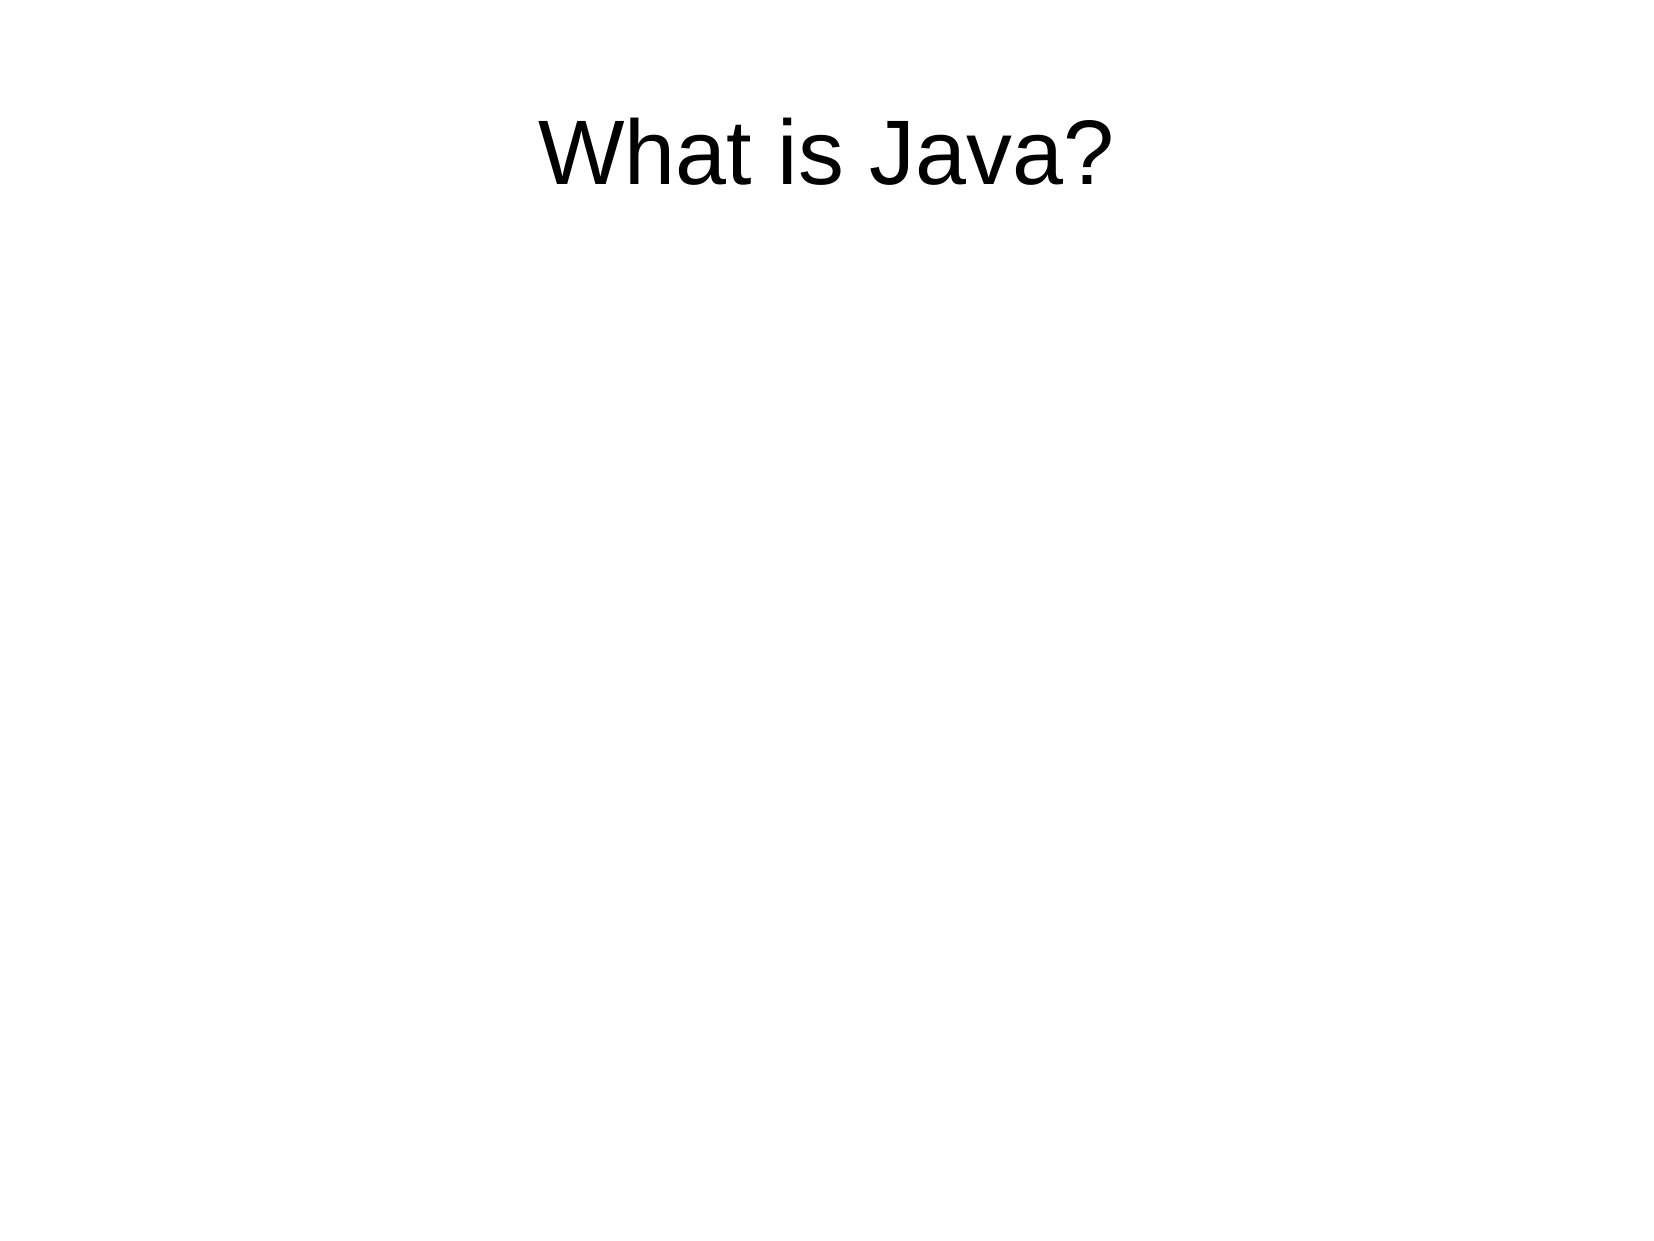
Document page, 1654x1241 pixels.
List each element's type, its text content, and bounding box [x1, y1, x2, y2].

title What is Java? [82, 49, 1571, 257]
